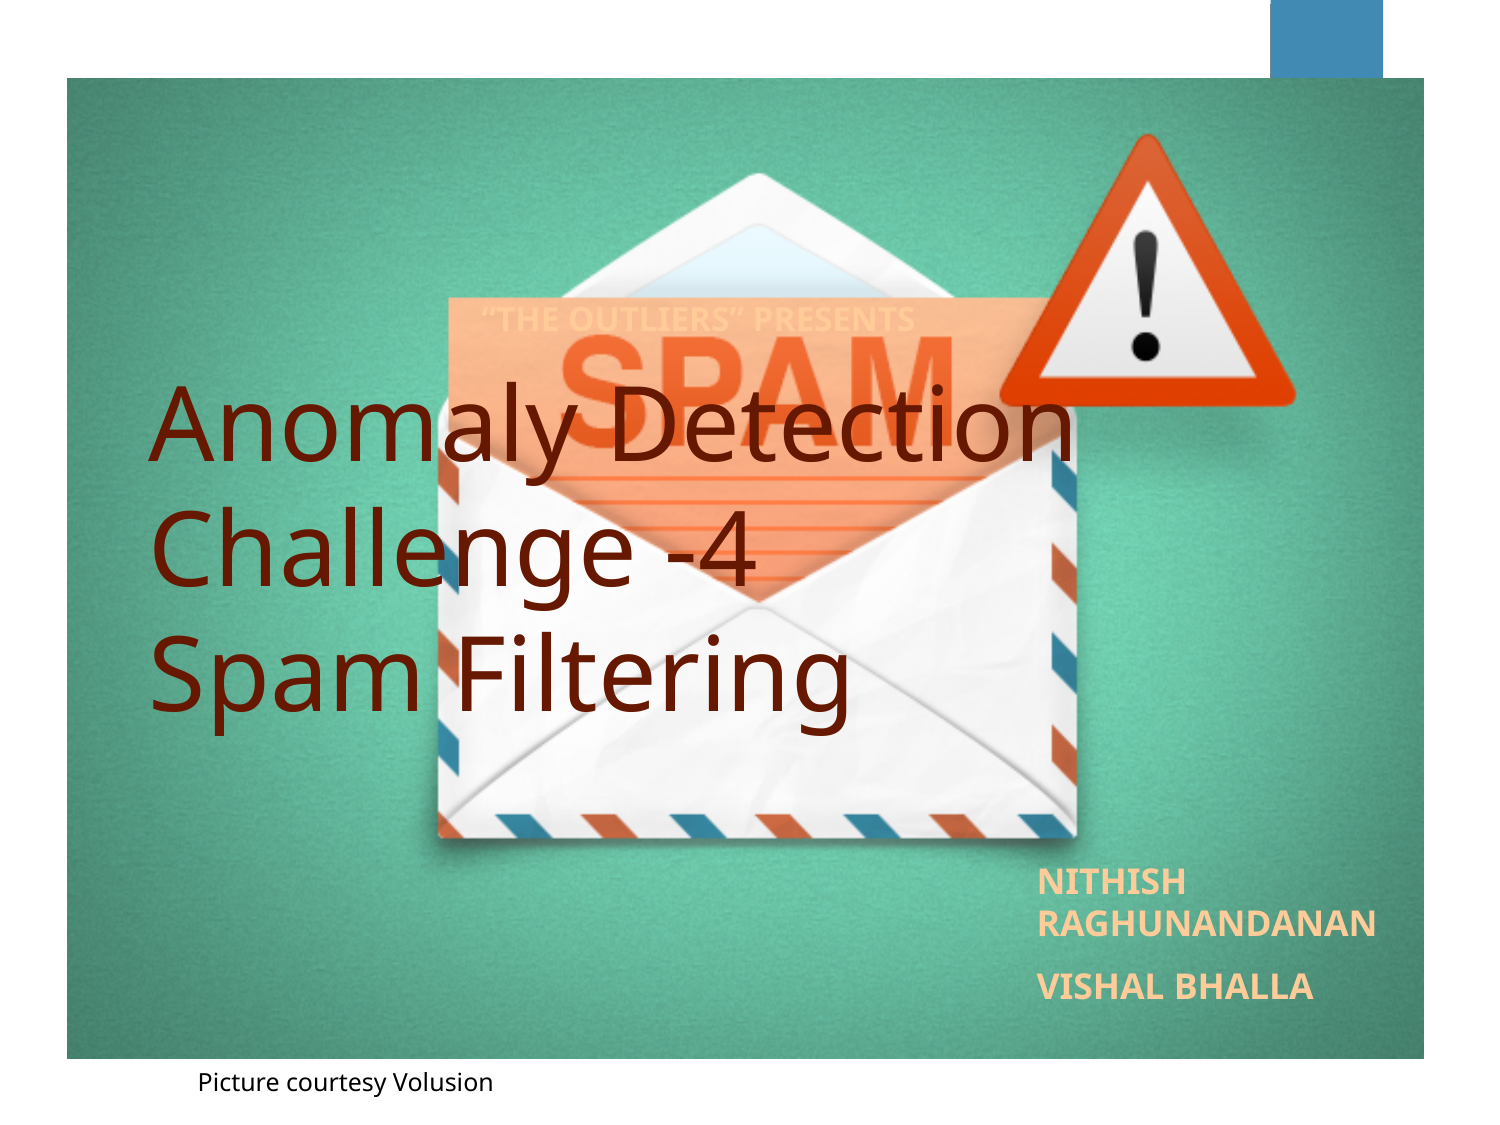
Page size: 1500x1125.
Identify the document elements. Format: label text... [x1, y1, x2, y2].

subtitle Nithish Raghunandanan Vishal Bhalla [1021, 850, 1394, 1028]
text_box Picture courtesy Volusion [182, 1058, 1424, 1104]
text_box “The Outliers” presents [466, 290, 939, 350]
picture [67, 78, 1424, 1059]
title Anomaly Detection Challenge -4 Spam Filtering [133, 196, 1424, 740]
